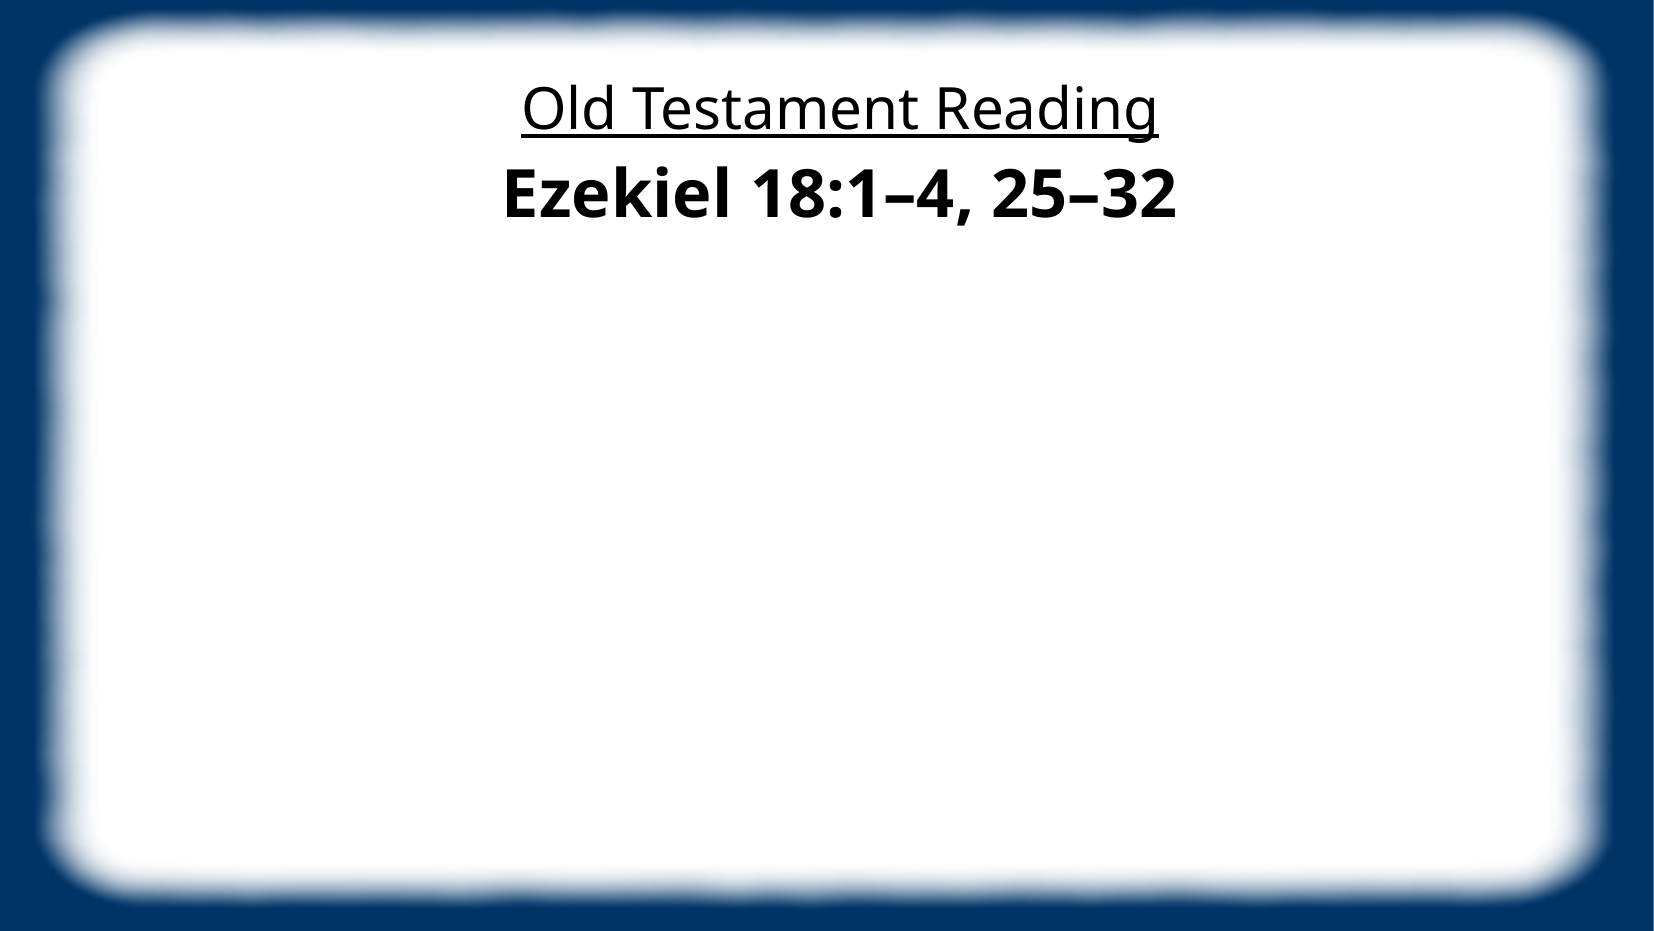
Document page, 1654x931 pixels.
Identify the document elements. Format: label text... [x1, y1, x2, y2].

picture [0, 0, 1654, 931]
text_box Old Testament Reading Ezekiel 18:1–4, 25–32 [105, 60, 1576, 241]
